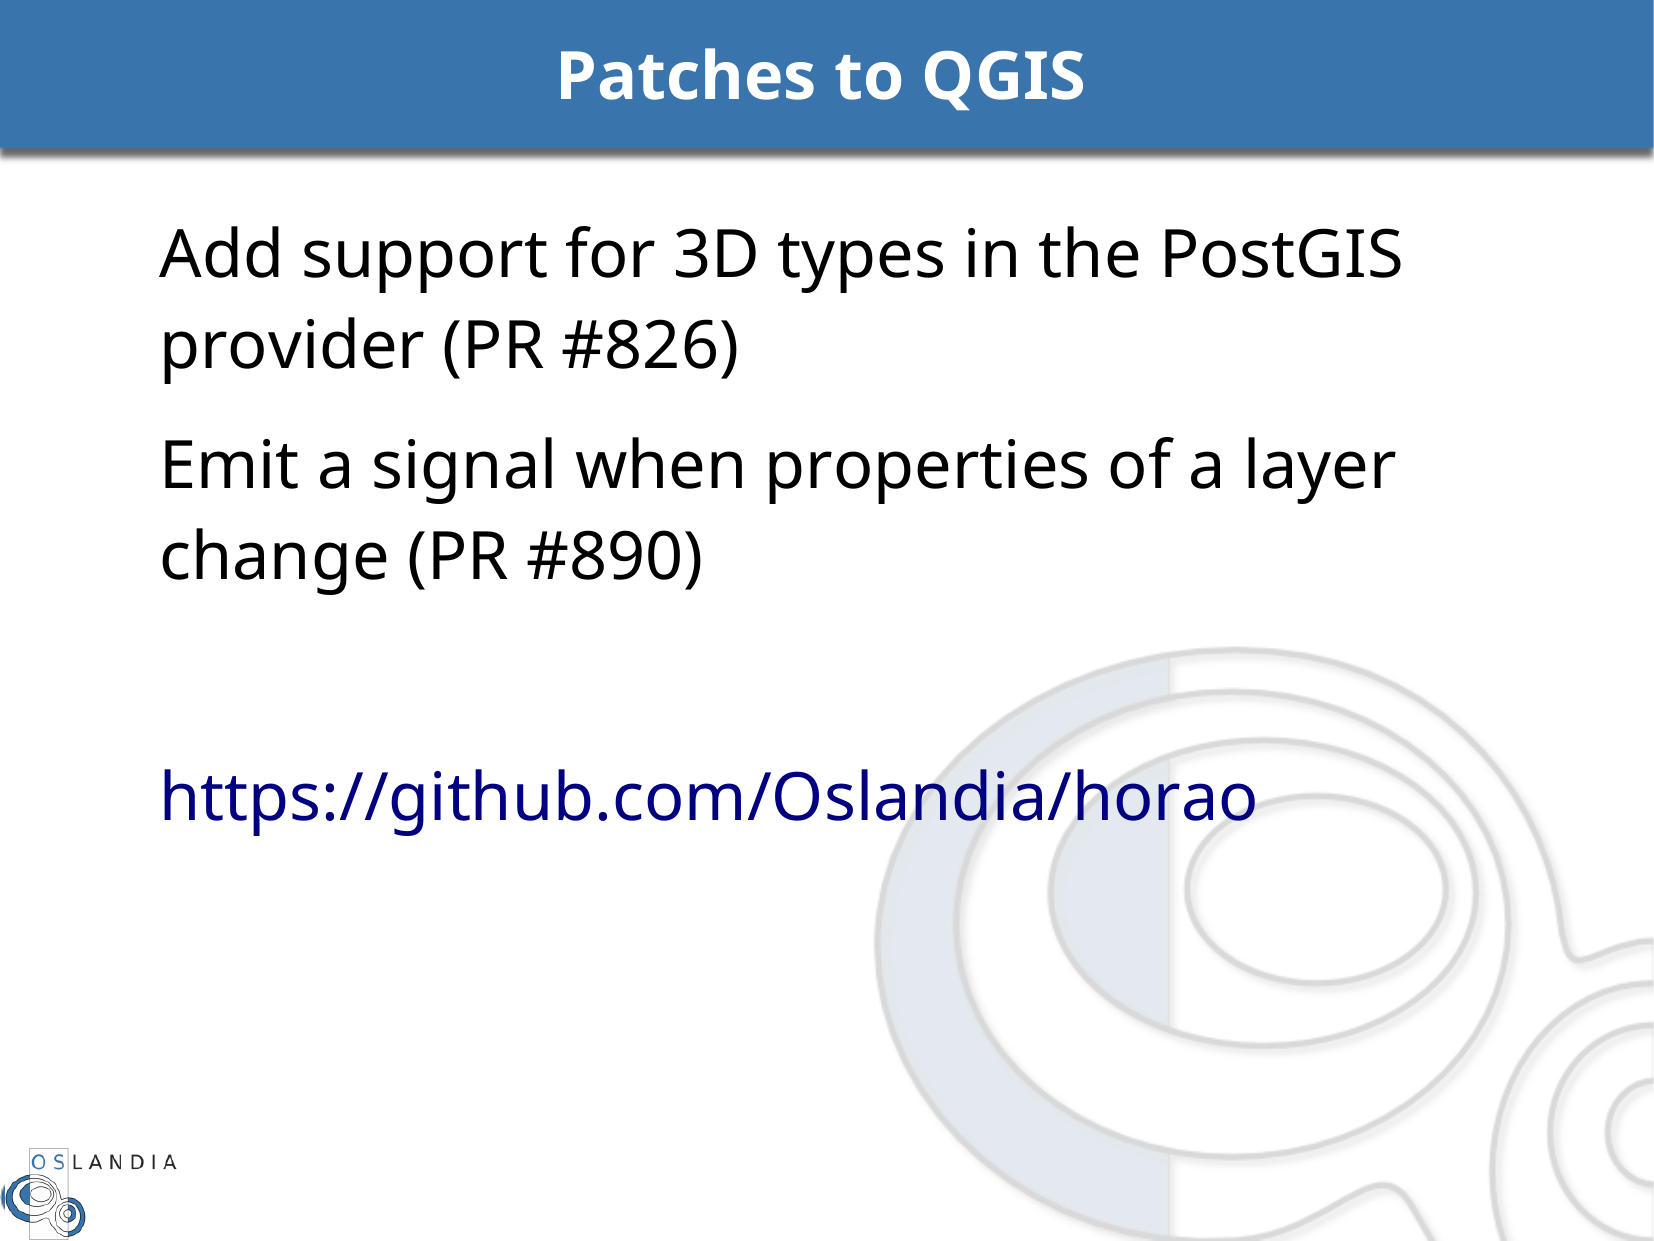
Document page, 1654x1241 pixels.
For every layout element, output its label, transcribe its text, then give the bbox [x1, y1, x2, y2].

picture [0, 0, 1654, 1241]
title Patches to QGIS [76, 0, 1565, 148]
list Add support for 3D types in the PostGIS provider (PR #826) Emit a signal when properties of a layer change (PR #890) https://github.com/Oslandia/horao [88, 206, 1577, 1093]
